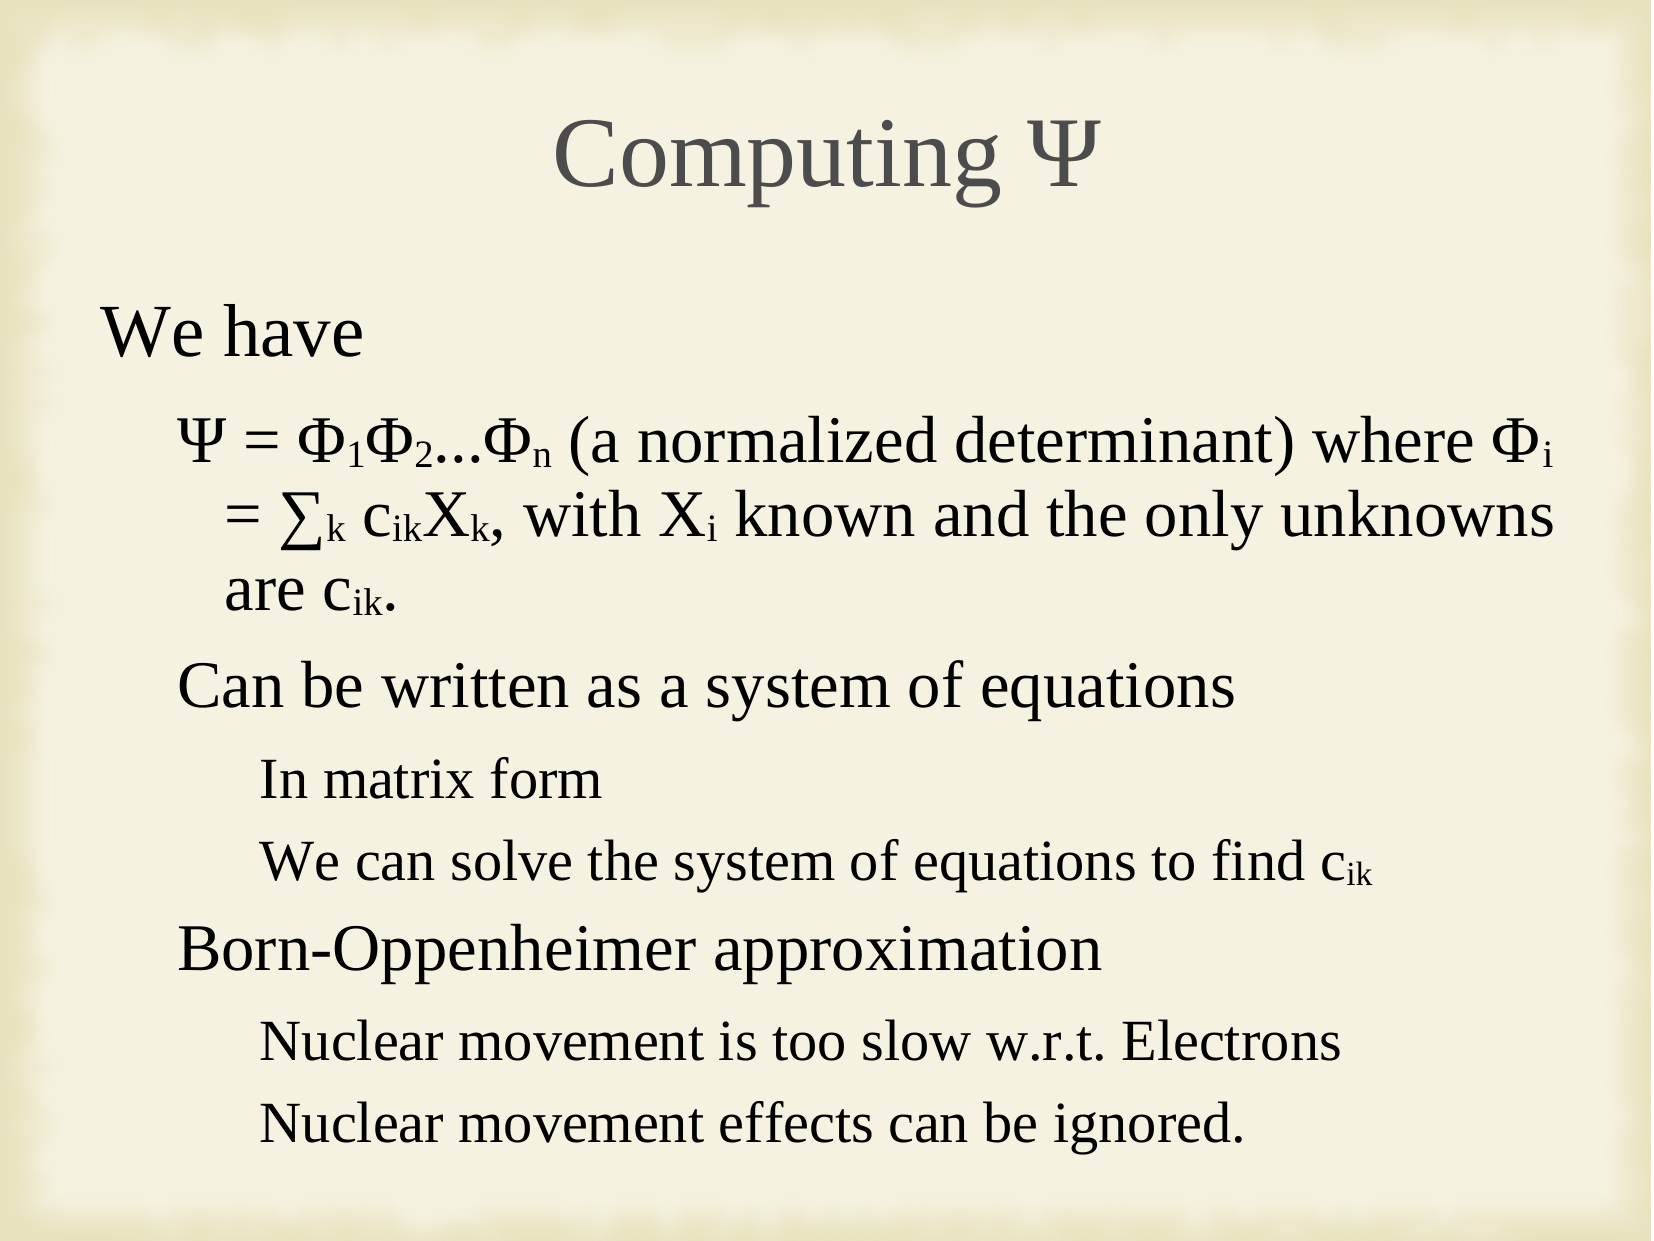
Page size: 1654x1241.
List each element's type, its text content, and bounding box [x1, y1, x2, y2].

picture [0, 0, 1651, 1241]
list We have Ψ = Φ1Φ2...Φn (a normalized determinant) where Φi = ∑k cikΧk, with Χi known and the only unknowns are cik. Can be written as a system of equations In matrix form We can solve the system of equations to find cik Born-Oppenheimer approximation Nuclear movement is too slow w.r.t. Electrons Nuclear movement effects can be ignored. [82, 290, 1571, 1240]
title Computing Ψ [82, 56, 1571, 250]
